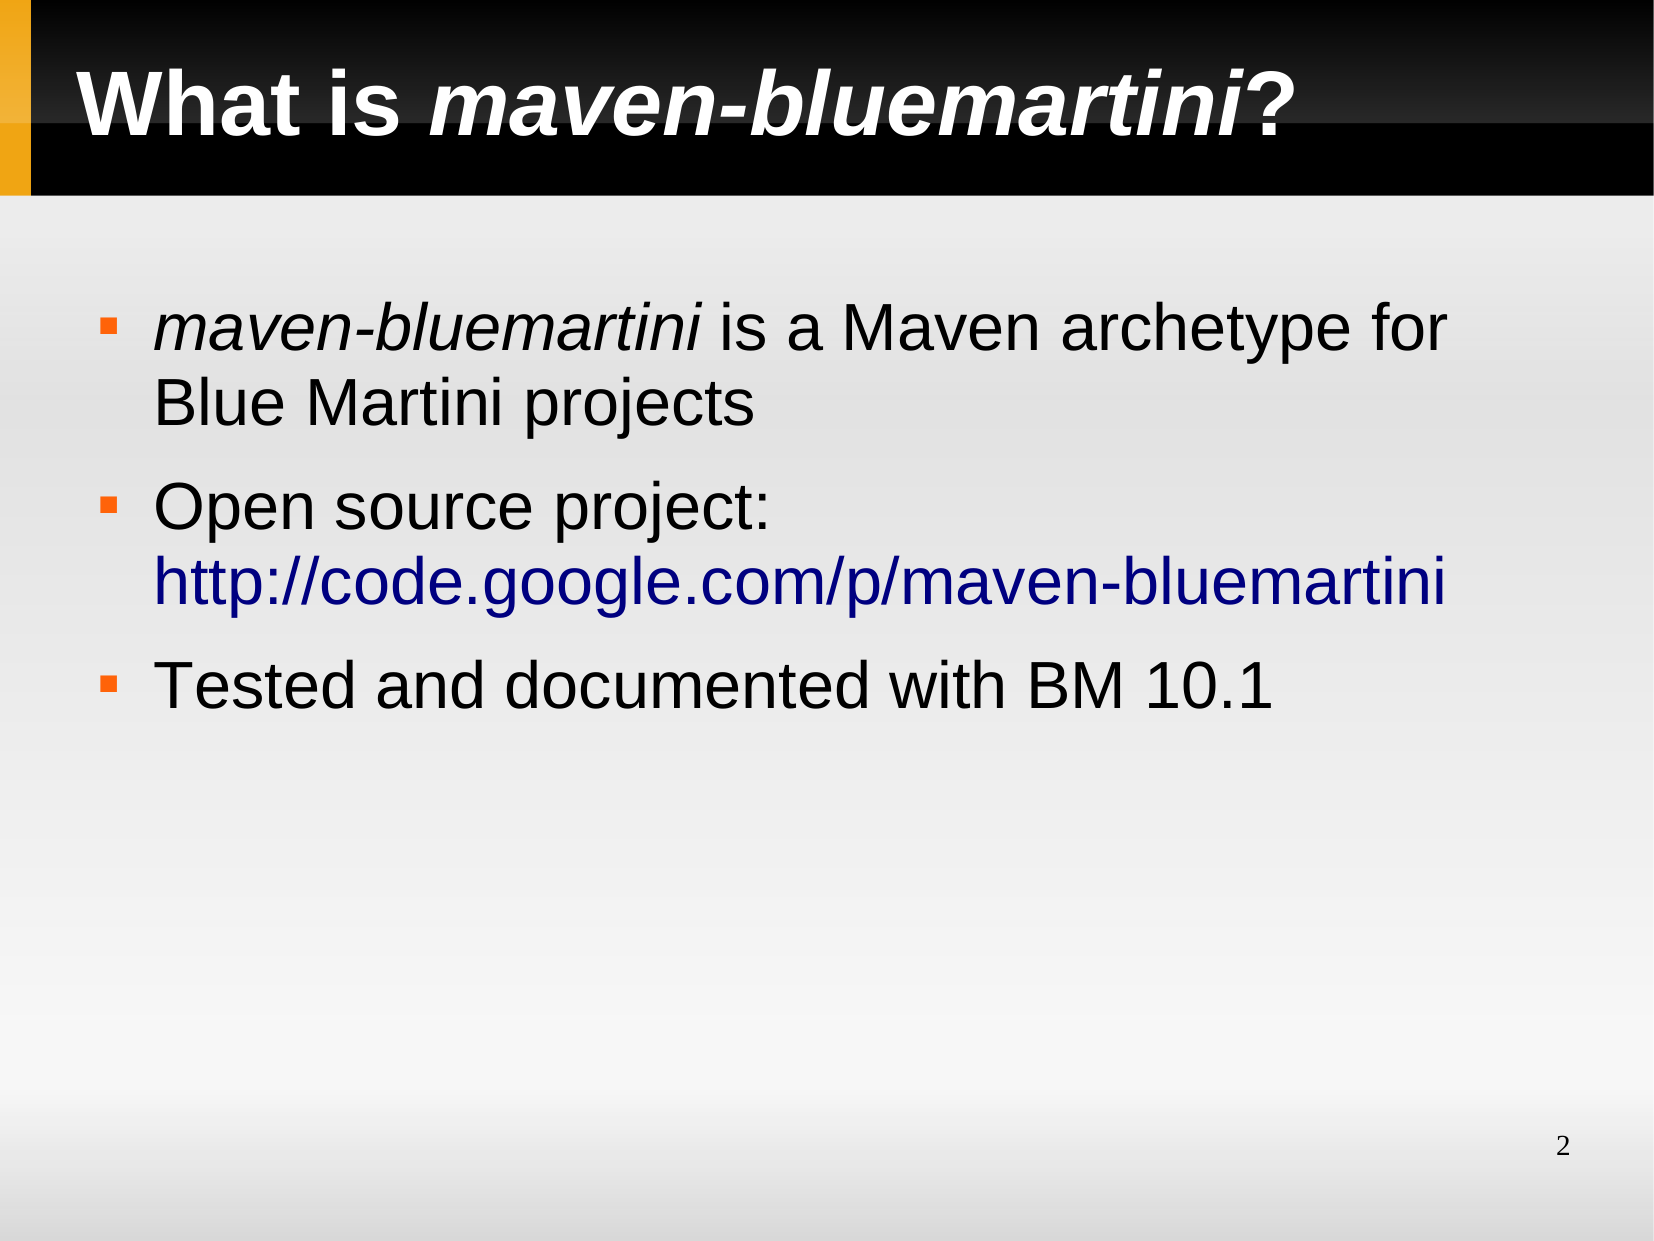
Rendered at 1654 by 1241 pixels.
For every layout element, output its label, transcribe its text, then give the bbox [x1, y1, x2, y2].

list maven-bluemartini is a Maven archetype for Blue Martini projects Open source project: http://code.google.com/p/maven-bluemartini Tested and documented with BM 10.1 [82, 290, 1571, 1109]
title What is maven-bluemartini? [76, 0, 1565, 208]
picture [0, 0, 1654, 1241]
